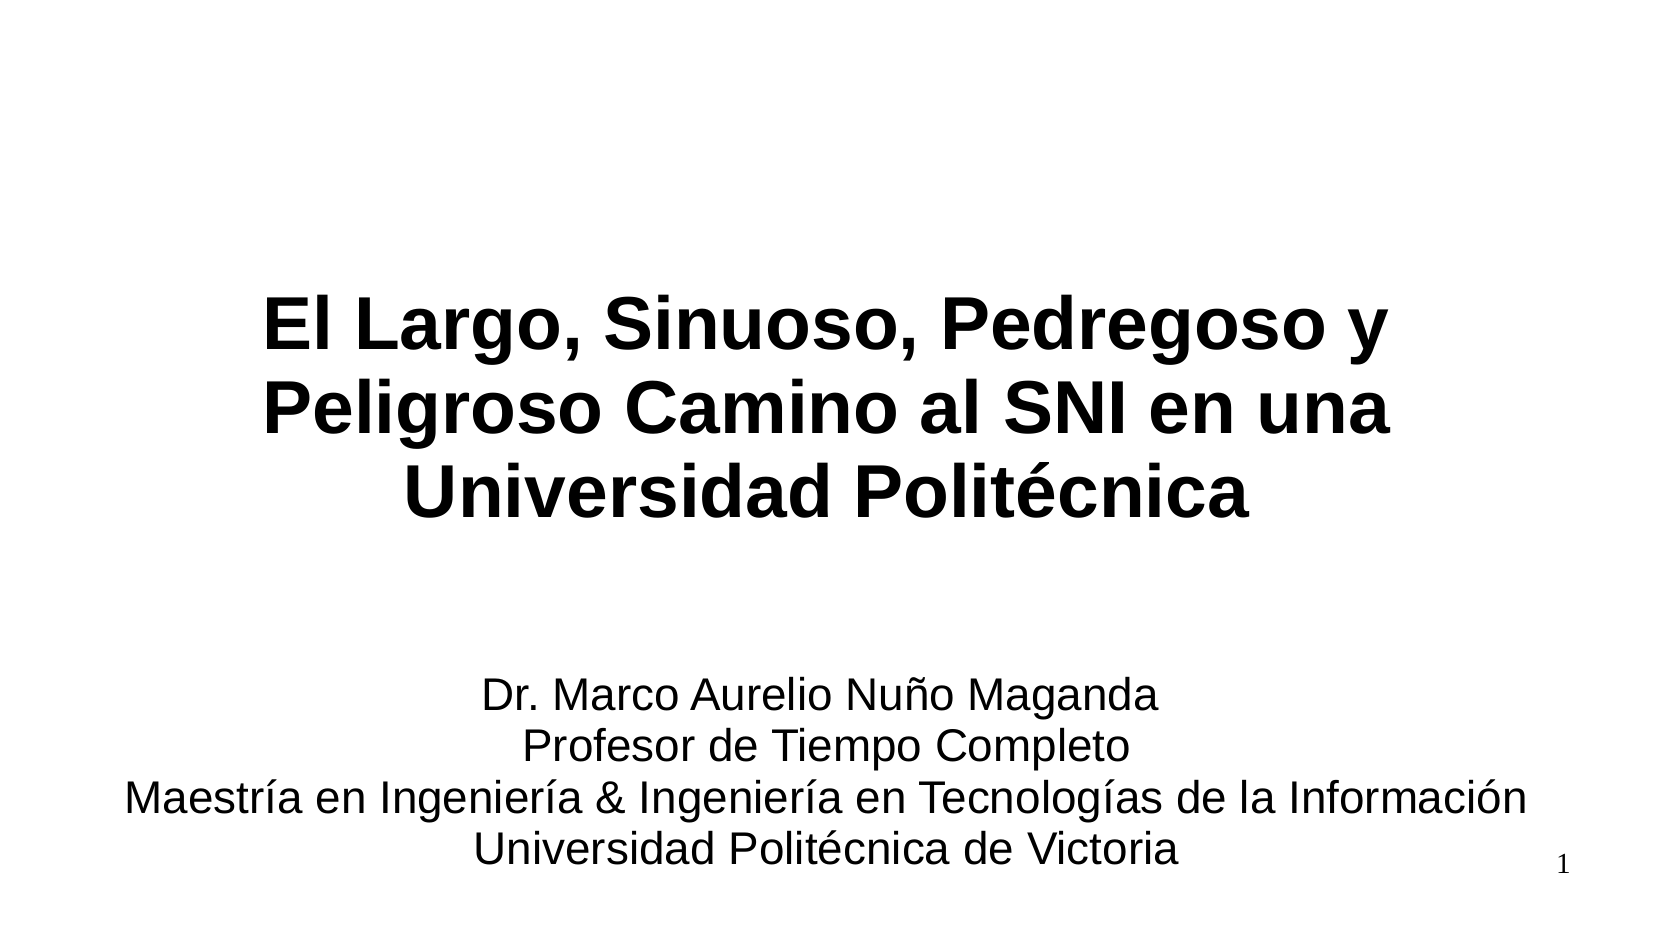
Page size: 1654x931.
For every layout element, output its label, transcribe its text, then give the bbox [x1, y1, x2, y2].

subtitle El Largo, Sinuoso, Pedregoso y Peligroso Camino al SNI en una Universidad Politécnica Dr. Marco Aurelio Nuño Maganda Profesor de Tiempo Completo Maestría en Ingeniería & Ingeniería en Tecnologías de la Información Universidad Politécnica de Victoria [82, 0, 1571, 930]
